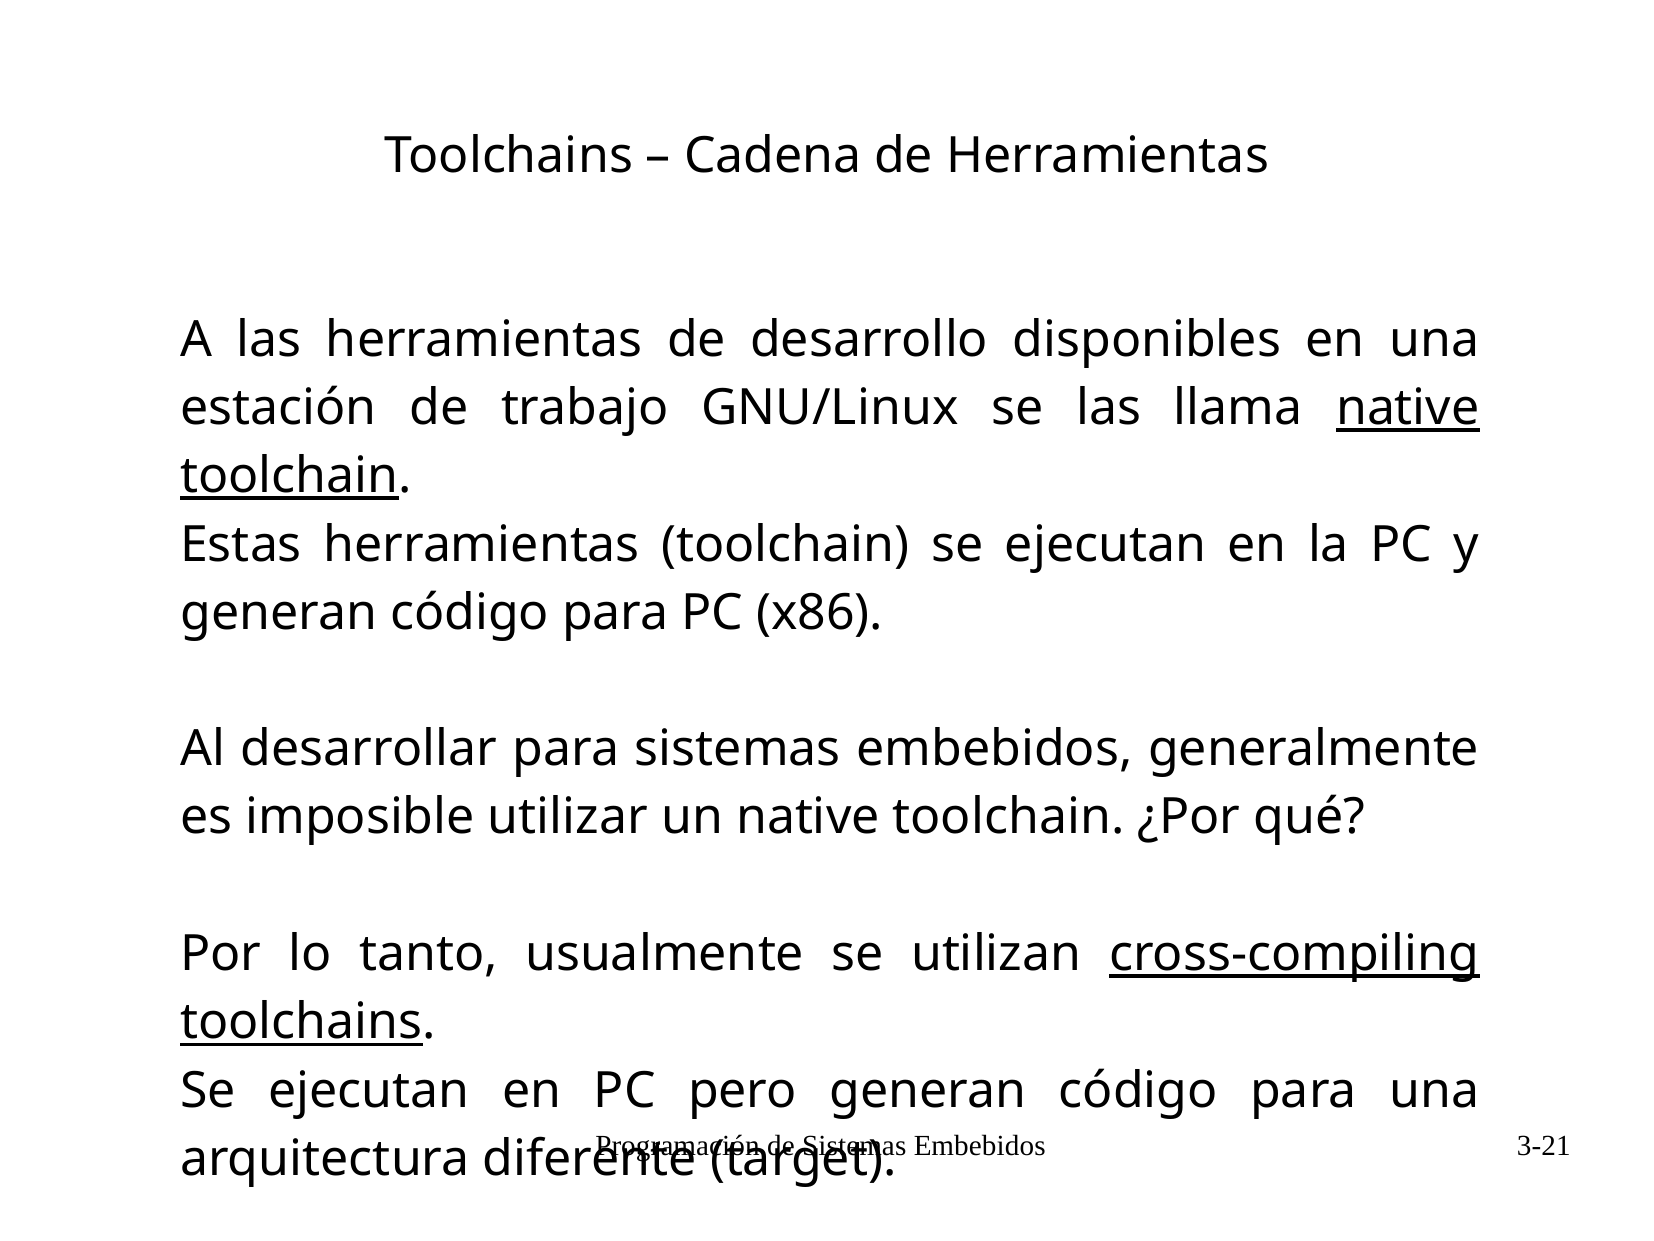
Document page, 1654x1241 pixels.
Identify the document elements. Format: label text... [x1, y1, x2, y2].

title Toolchains – Cadena de Herramientas [82, 49, 1571, 257]
text_box A las herramientas de desarrollo disponibles en una estación de trabajo GNU/Linux se las llama native toolchain. Estas herramientas (toolchain) se ejecutan en la PC y generan código para PC (x86). Al desarrollar para sistemas embebidos, generalmente es imposible utilizar un native toolchain. ¿Por qué? Por lo tanto, usualmente se utilizan cross-compiling toolchains. Se ejecutan en PC pero generan código para una arquitectura diferente (target). [165, 295, 1536, 993]
list [94, 224, 1583, 1241]
